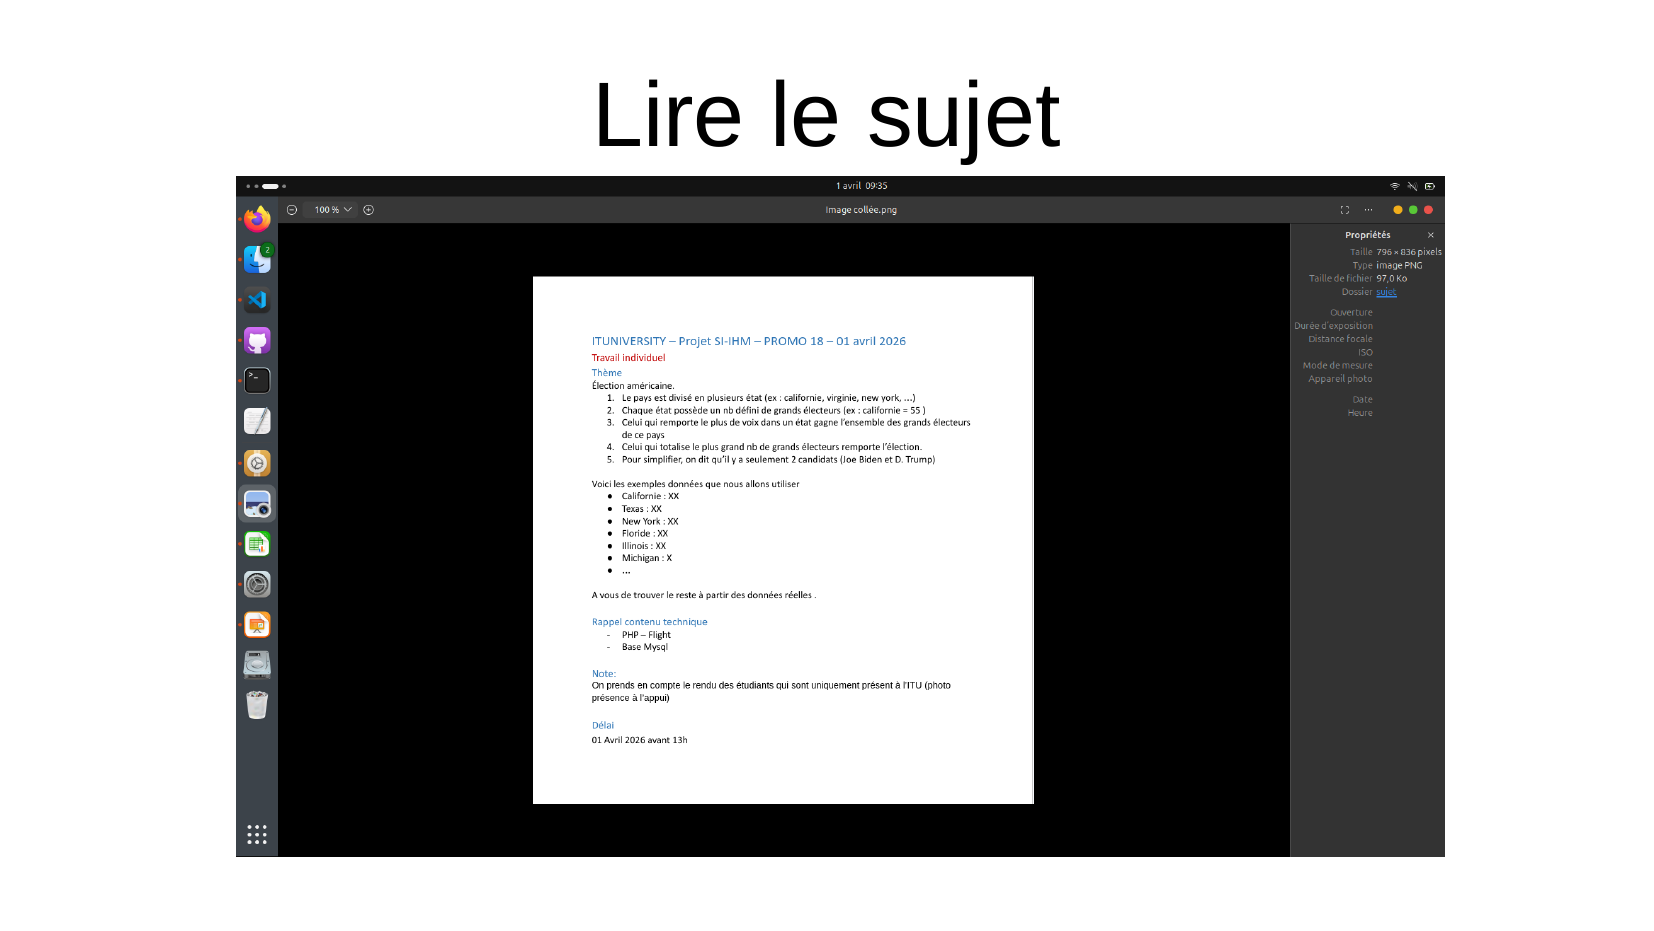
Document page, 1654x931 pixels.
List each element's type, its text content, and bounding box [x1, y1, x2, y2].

title Lire le sujet [82, 37, 1571, 193]
picture [236, 176, 1445, 857]
